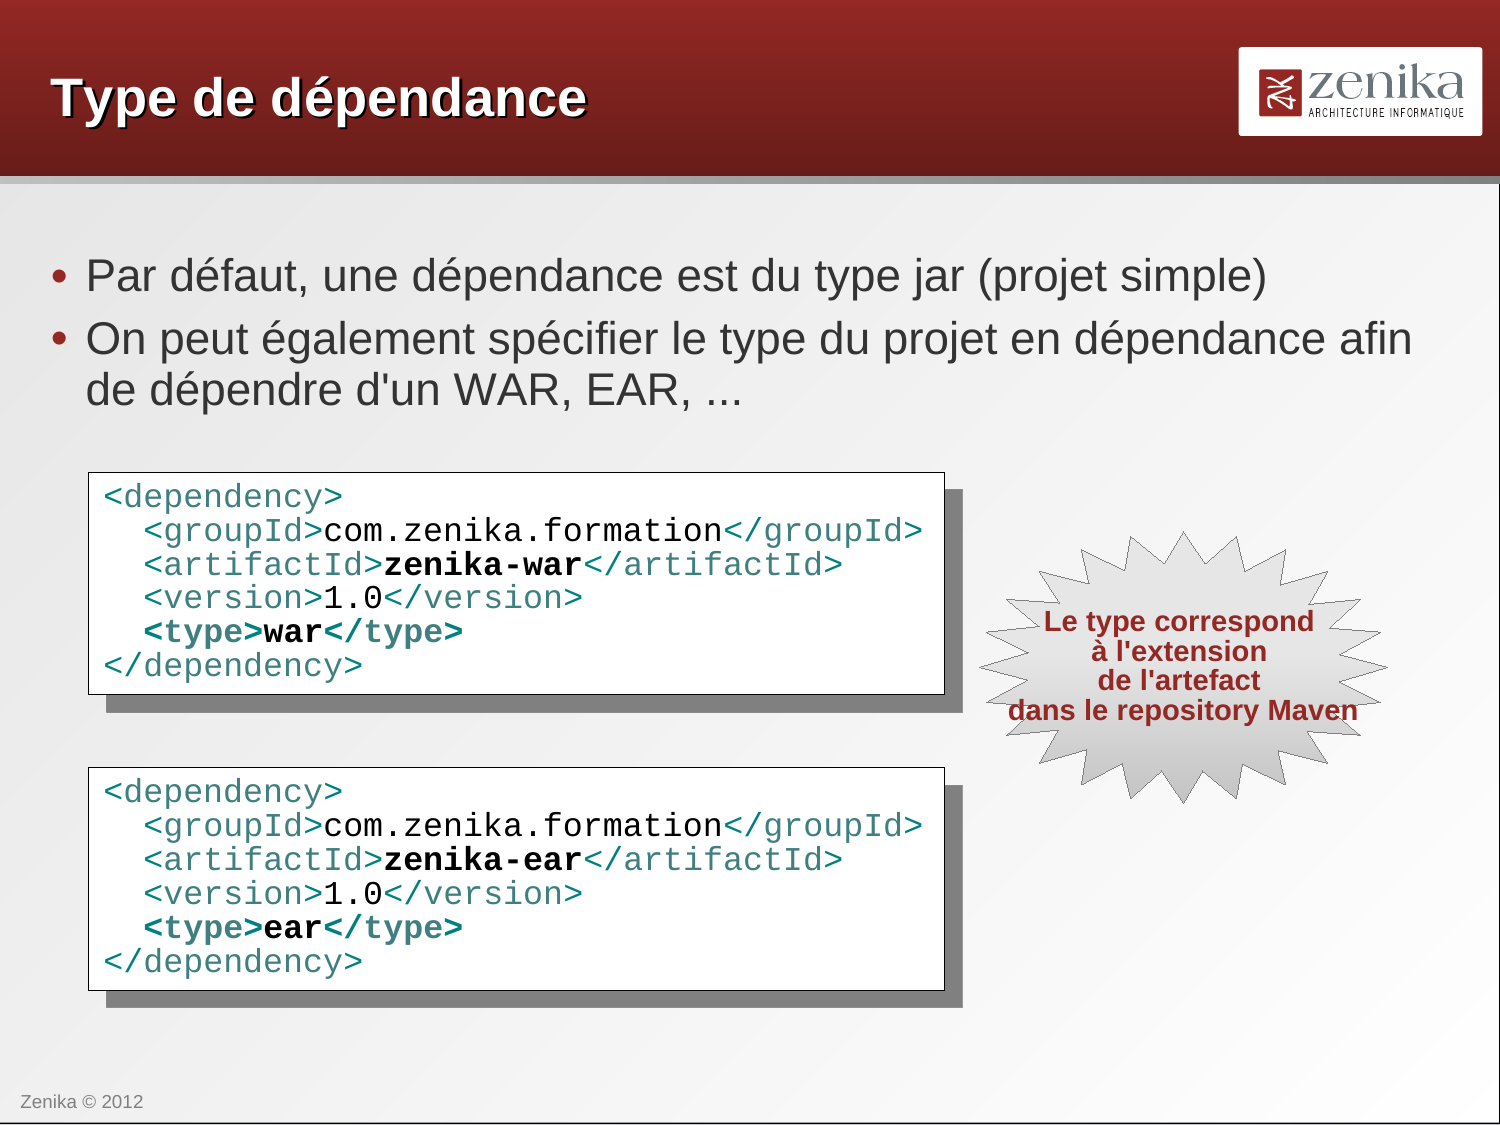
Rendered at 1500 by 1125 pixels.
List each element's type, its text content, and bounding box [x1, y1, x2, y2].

text_box <dependency> <groupId>com.zenika.formation</groupId> <artifactId>zenika-war</artifactId> <version>1.0</version> <type>war</type> </dependency> [88, 472, 945, 695]
text_box Le type correspond à l'extension de l'artefact dans le repository Maven [979, 531, 1388, 804]
text_box <dependency> <groupId>com.zenika.formation</groupId> <artifactId>zenika-ear</artifactId> <version>1.0</version> <type>ear</type> </dependency> [88, 767, 945, 991]
list Par défaut, une dépendance est du type jar (projet simple) On peut également spécifier le type du projet en dépendance afin de dépendre d'un WAR, EAR, ... [50, 249, 1435, 1079]
picture [1257, 58, 1464, 125]
title Type de dépendance [50, 15, 1206, 180]
